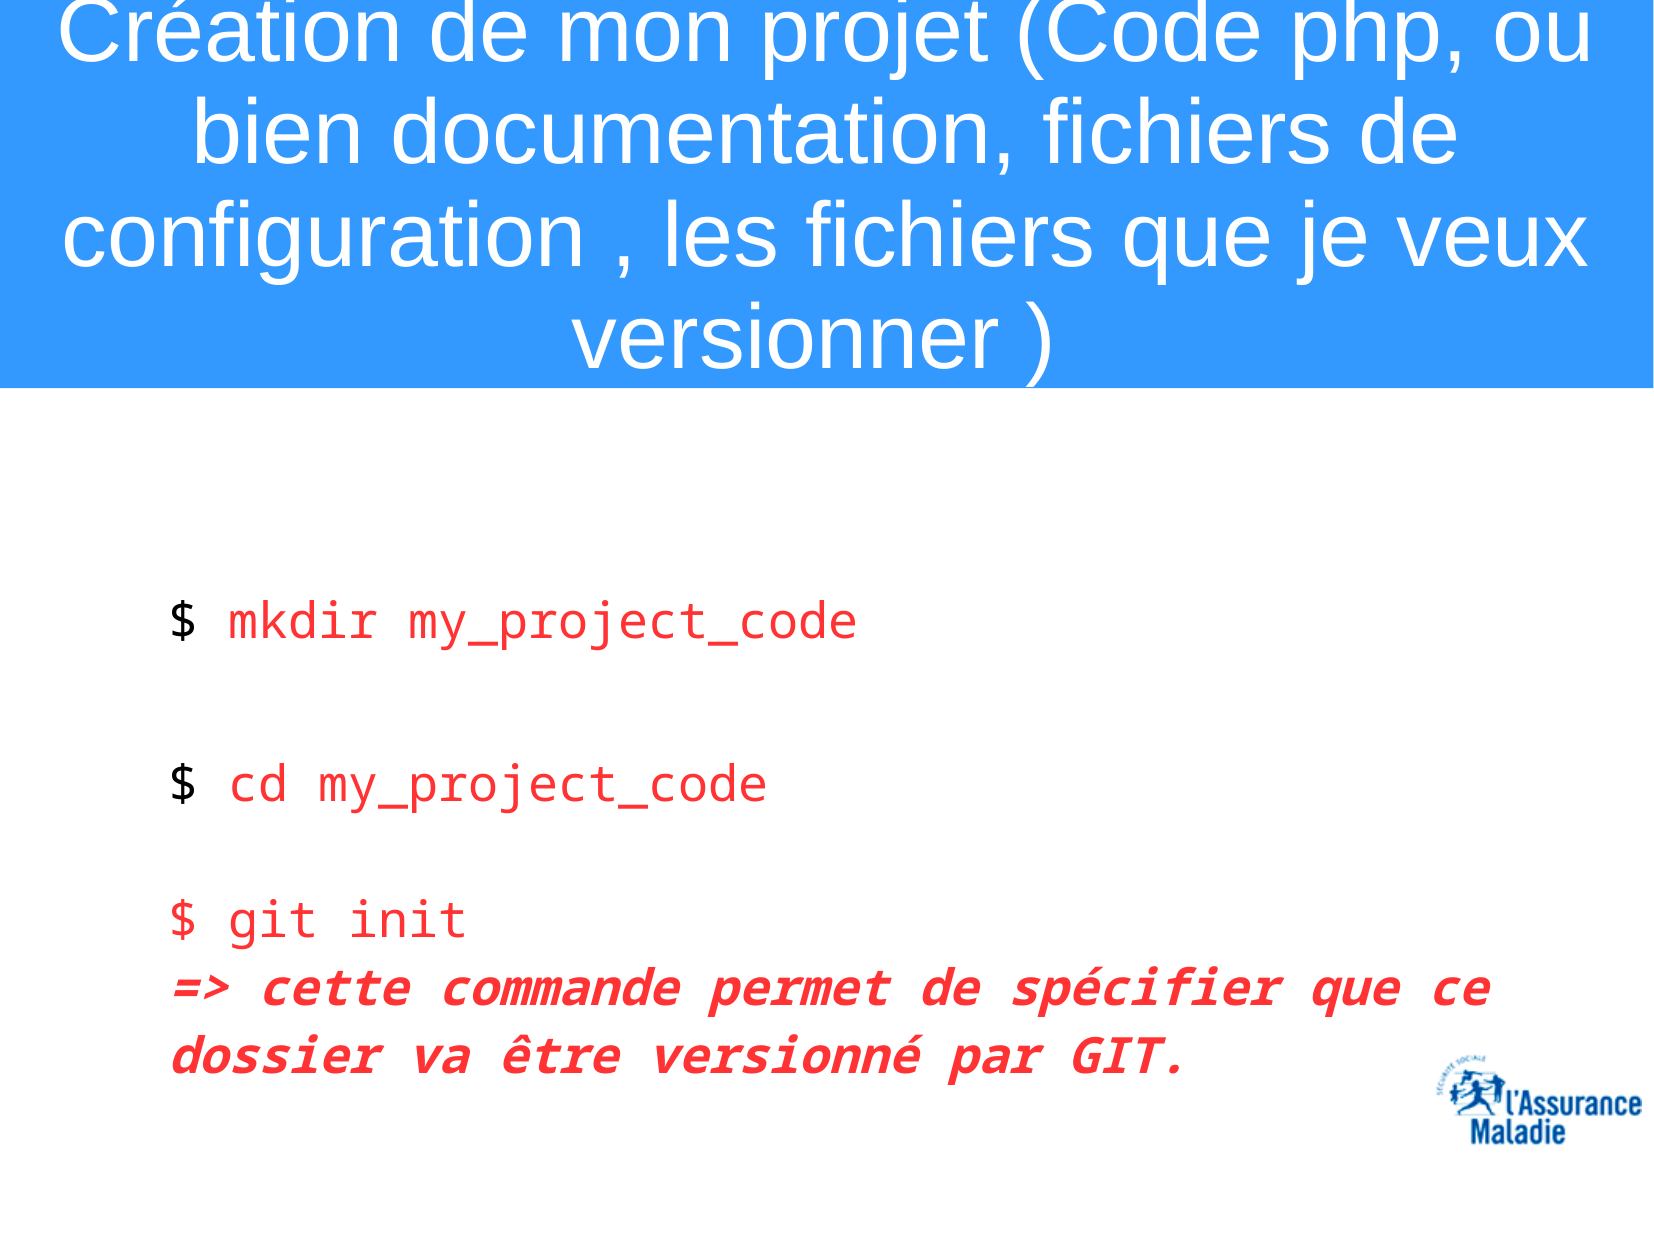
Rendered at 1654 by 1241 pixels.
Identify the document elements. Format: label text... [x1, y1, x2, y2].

picture [1415, 1051, 1642, 1146]
text_box $ mkdir my_project_code $ cd my_project_code $ git init => cette commande permet de spécifier que ce dossier va être versionné par GIT. [153, 484, 1571, 987]
title Création de mon projet (Code php, ou bien documentation, fichiers de configuration , les fichiers que je veux versionner ) [0, 0, 1654, 389]
